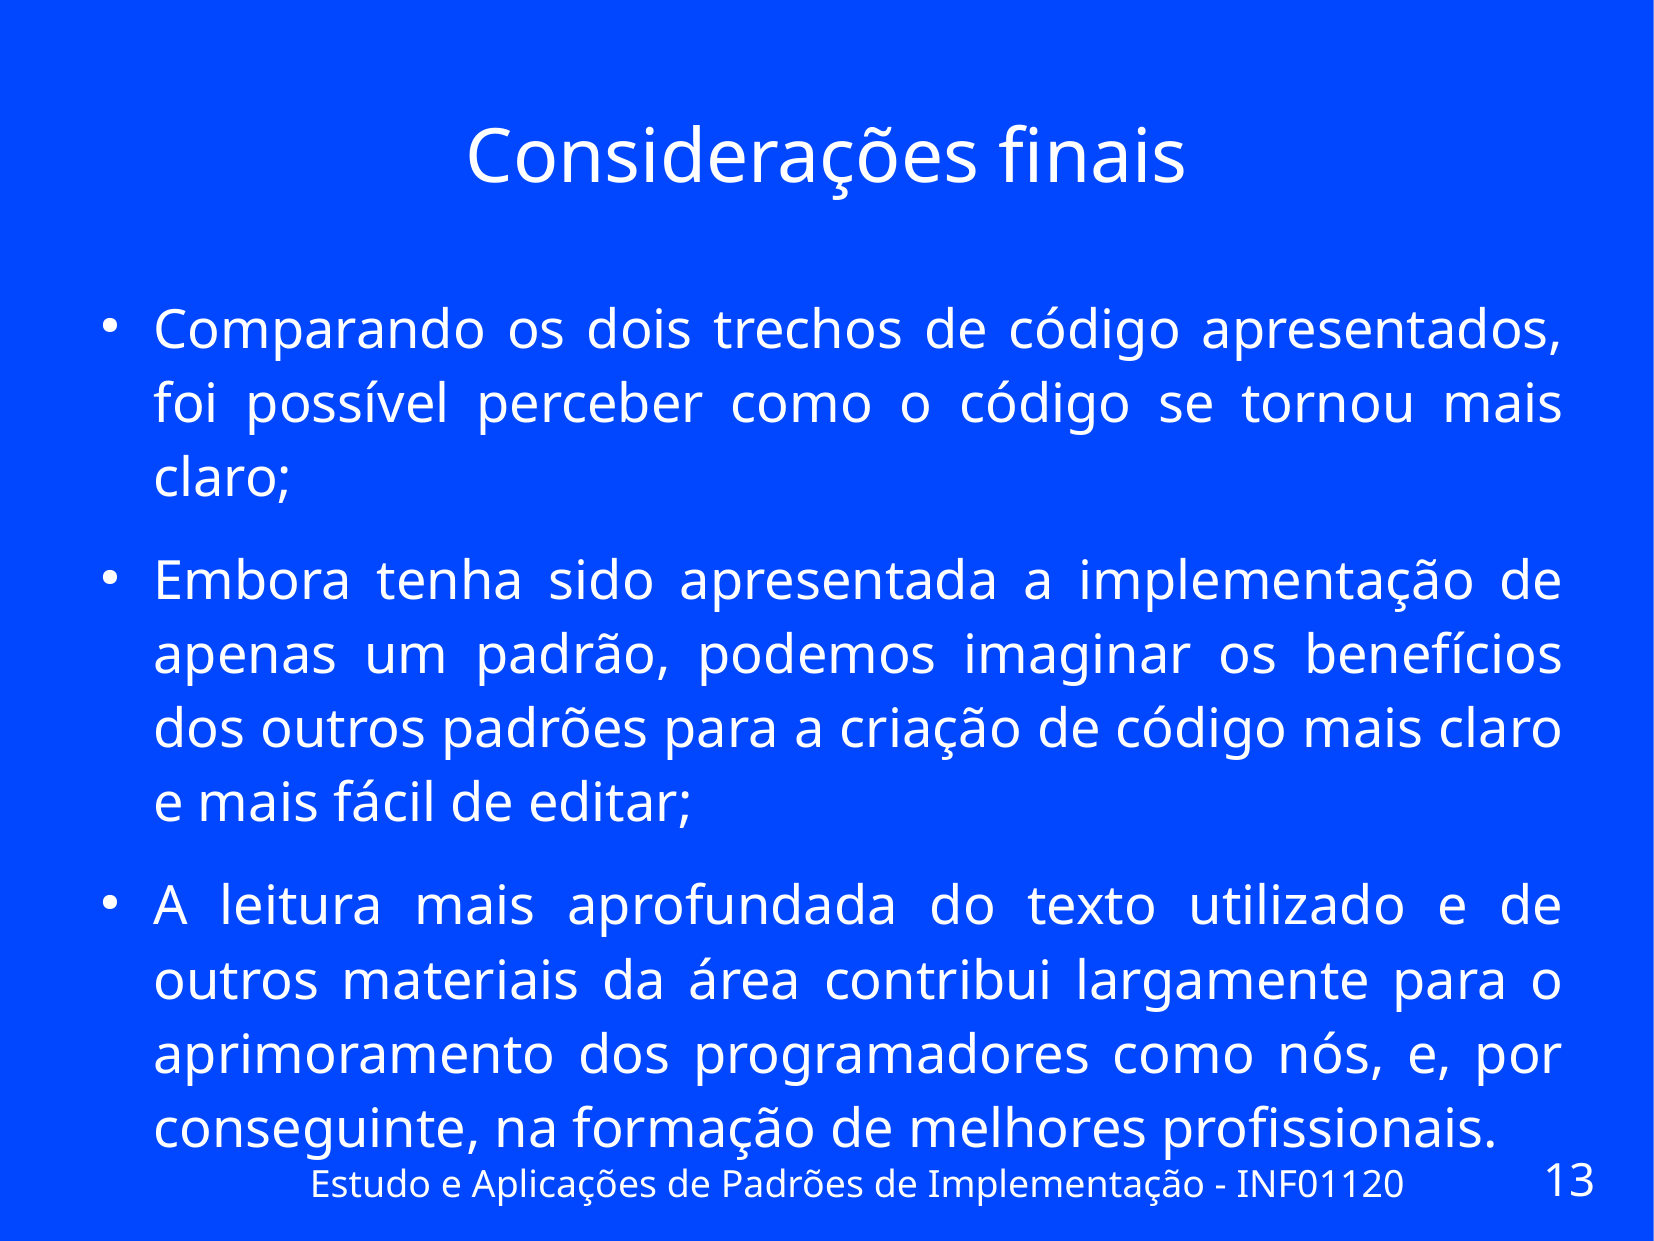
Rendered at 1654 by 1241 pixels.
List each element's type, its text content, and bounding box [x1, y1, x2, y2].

list Comparando os dois trechos de código apresentados, foi possível perceber como o código se tornou mais claro; Embora tenha sido apresentada a implementação de apenas um padrão, podemos imaginar os benefícios dos outros padrões para a criação de código mais claro e mais fácil de editar; A leitura mais aprofundada do texto utilizado e de outros materiais da área contribui largamente para o aprimoramento dos programadores como nós, e, por conseguinte, na formação de melhores profissionais. [82, 290, 1565, 1123]
title Considerações finais [82, 49, 1571, 257]
